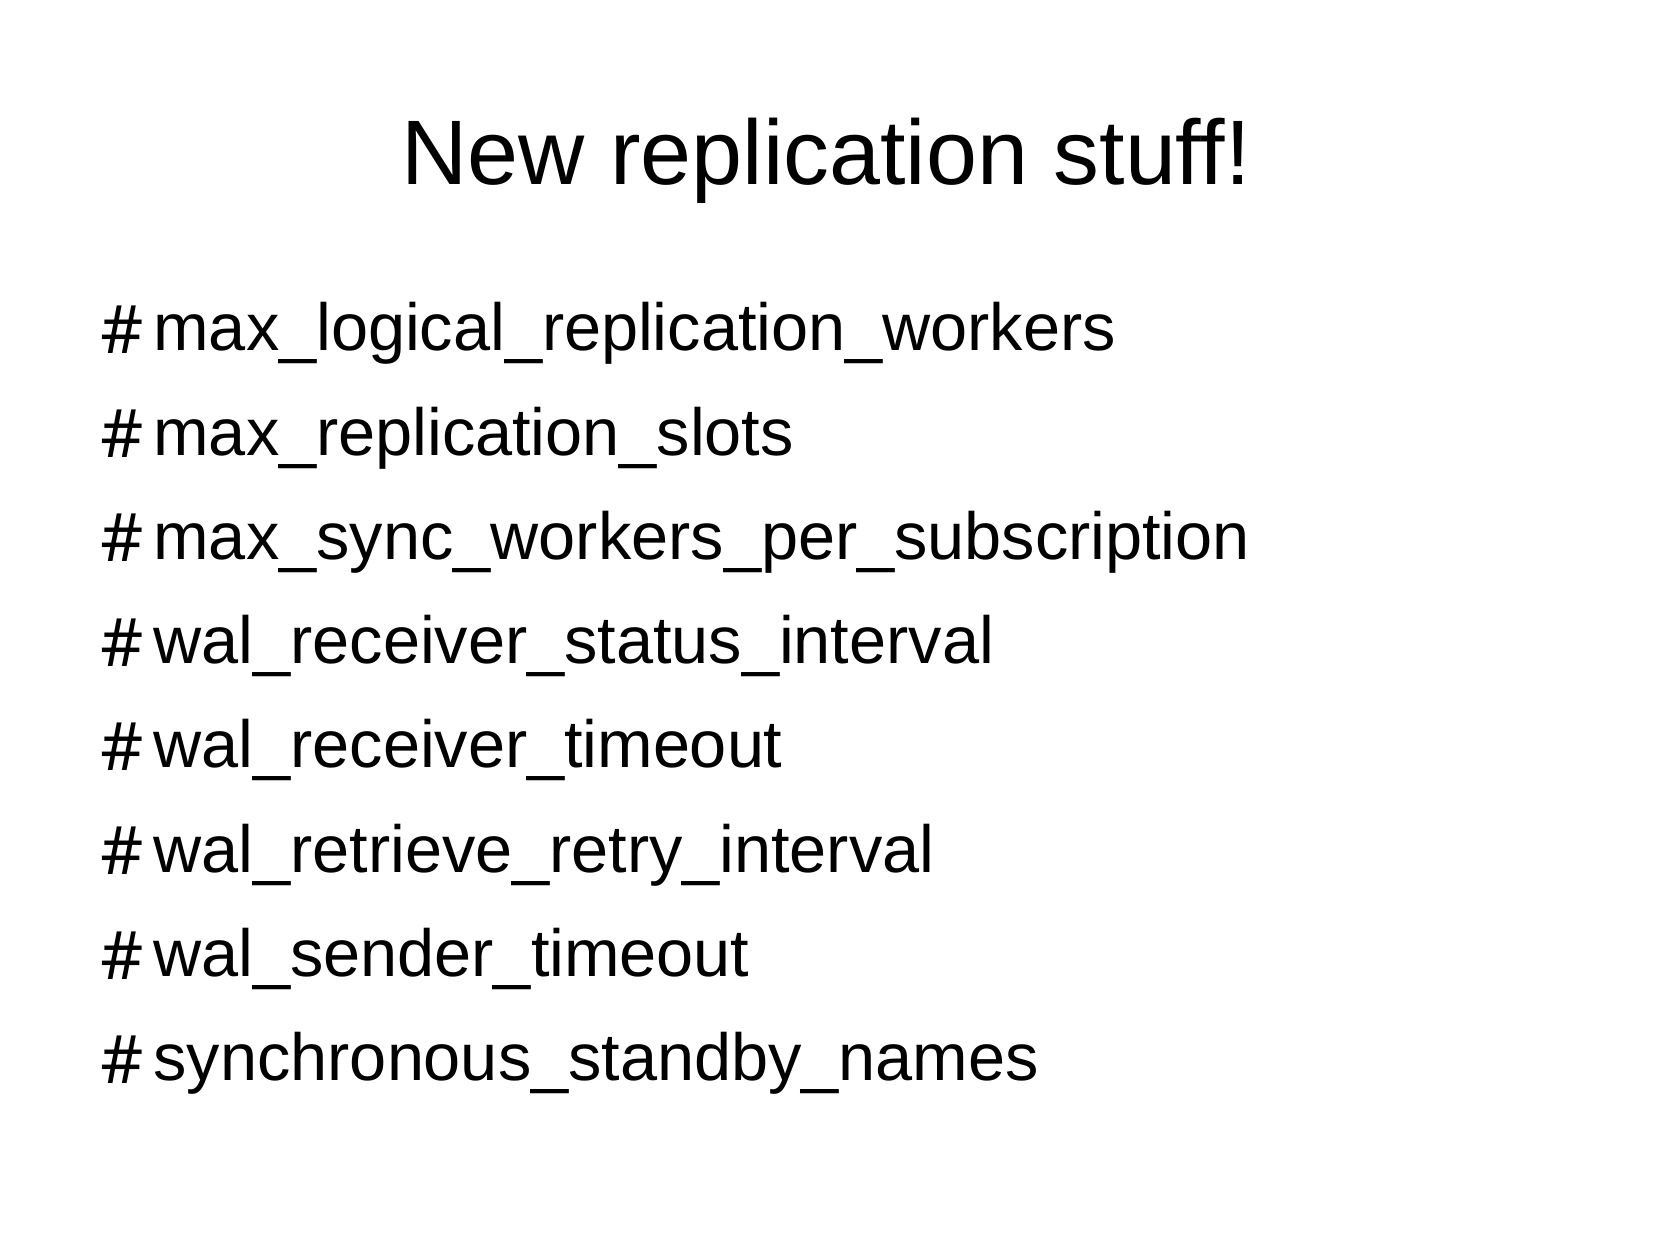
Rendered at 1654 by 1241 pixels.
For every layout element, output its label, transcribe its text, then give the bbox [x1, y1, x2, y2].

title New replication stuff! [82, 49, 1571, 257]
list max_logical_replication_workers max_replication_slots max_sync_workers_per_subscription wal_receiver_status_interval wal_receiver_timeout wal_retrieve_retry_interval wal_sender_timeout synchronous_standby_names [82, 290, 1571, 1241]
